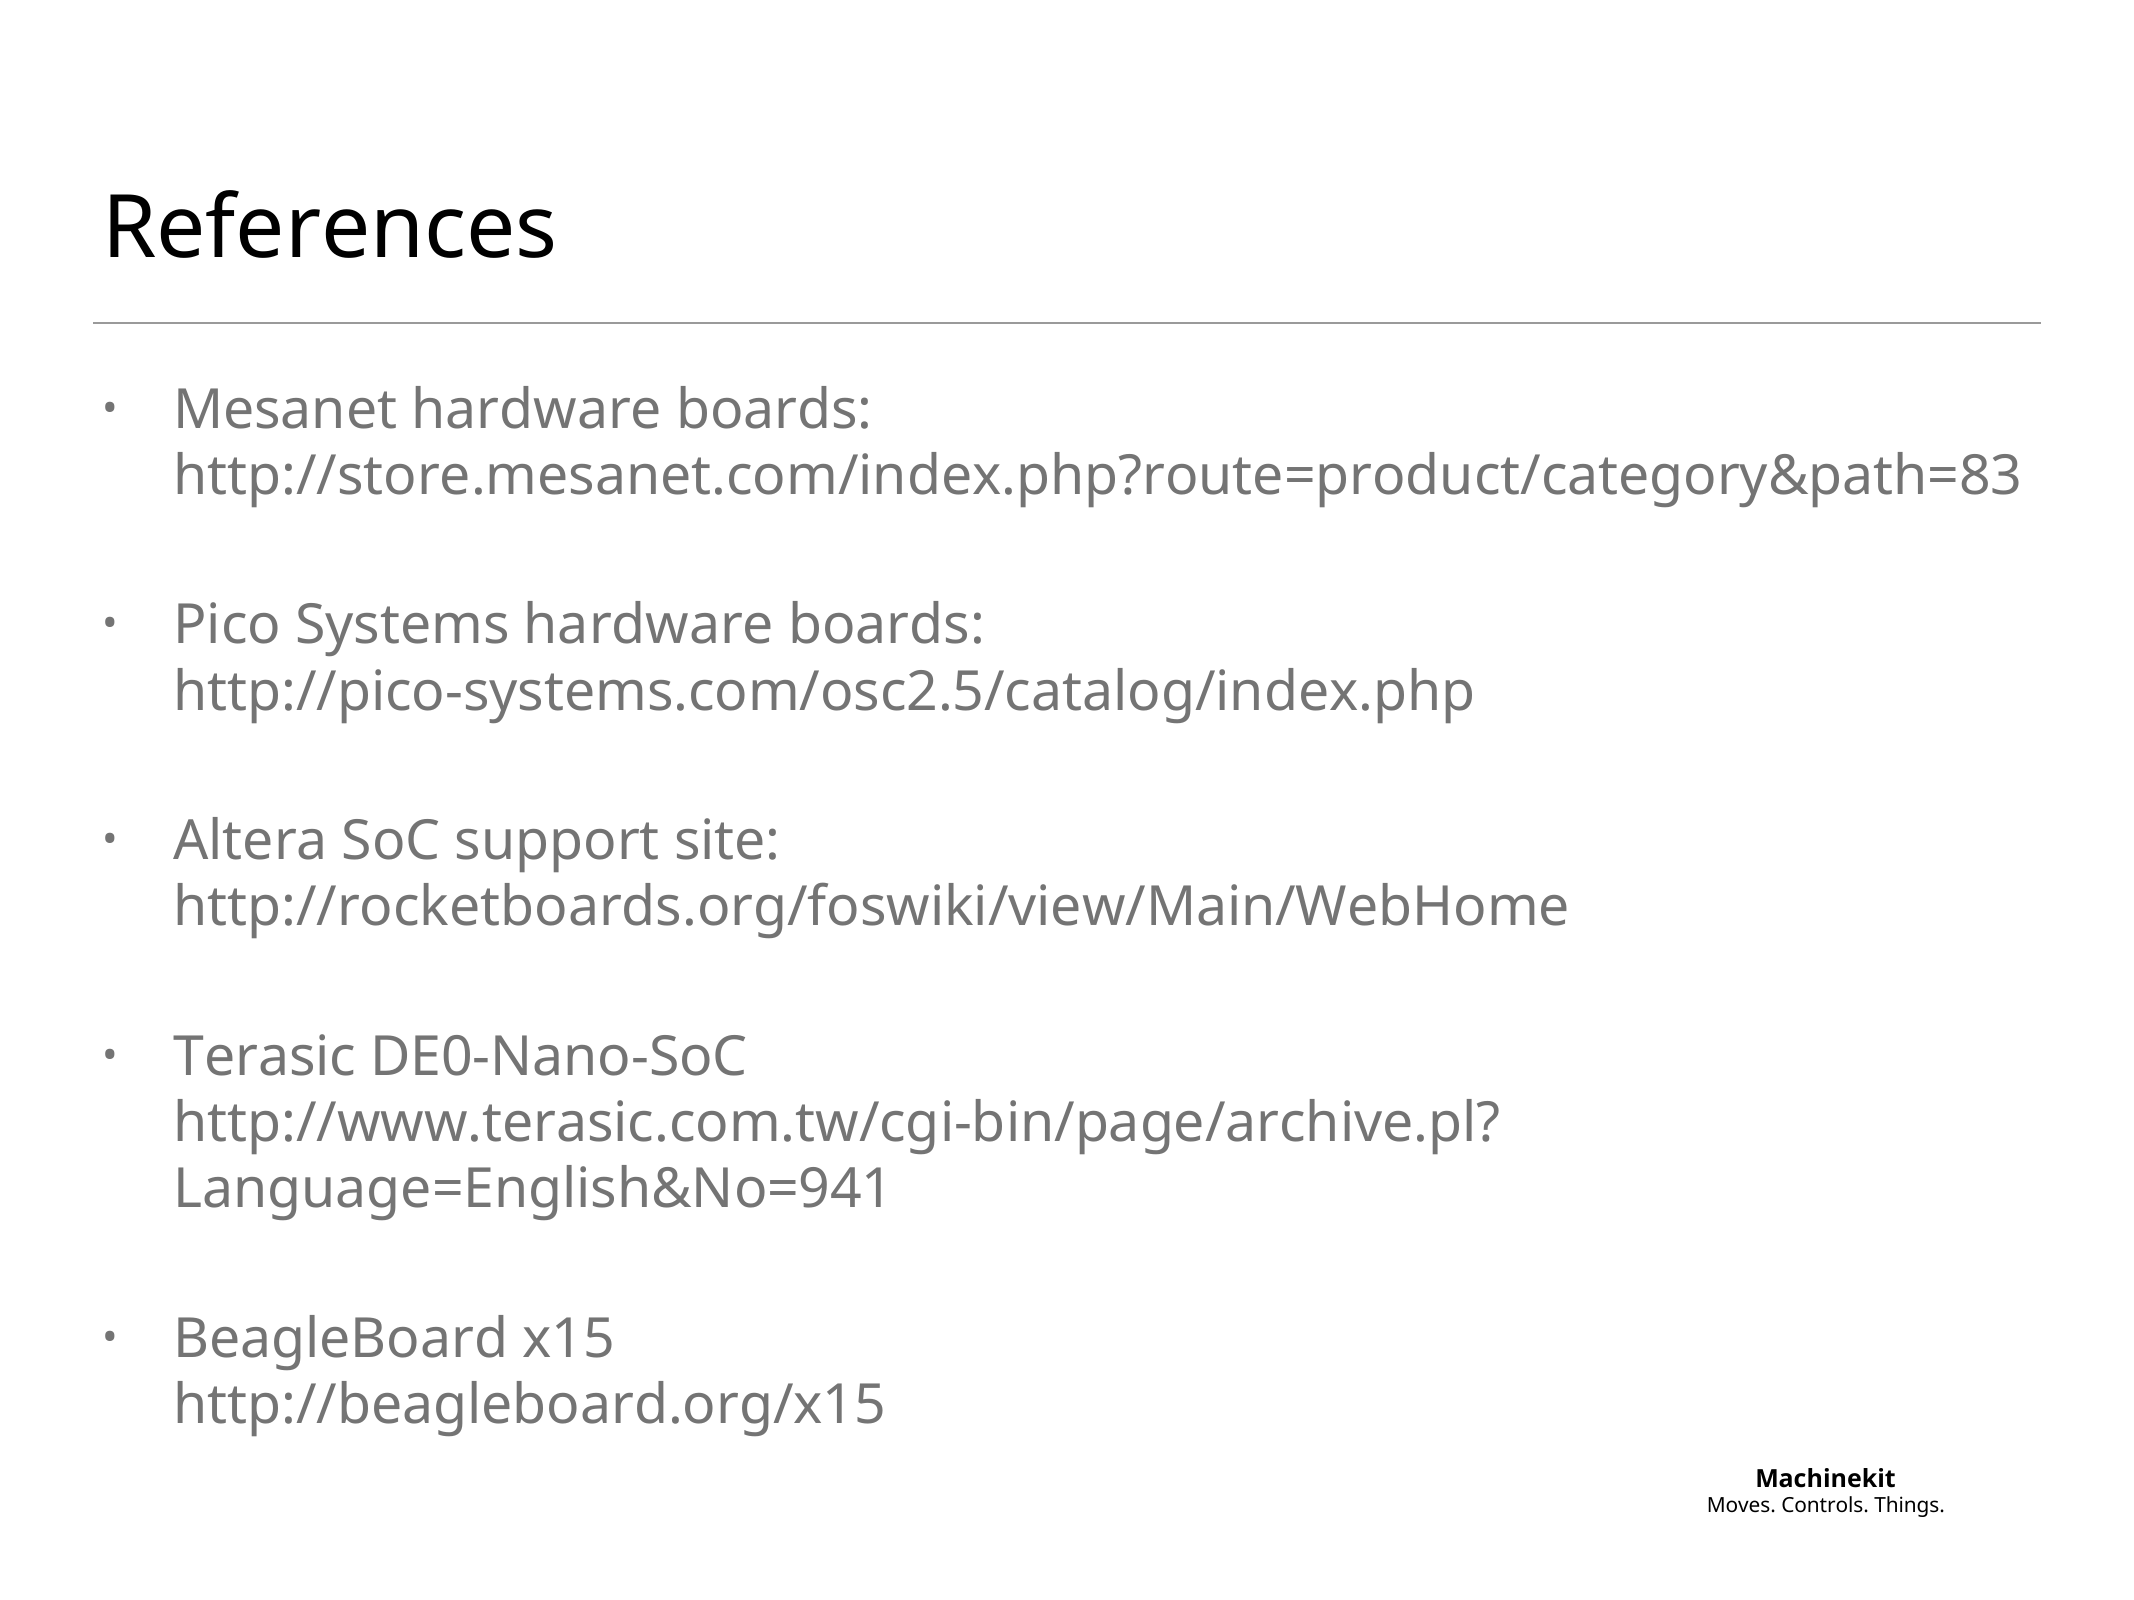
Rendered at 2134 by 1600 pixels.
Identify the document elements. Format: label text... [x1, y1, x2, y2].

list Mesanet hardware boards: http://store.mesanet.com/index.php?route=product/category&path=83 Pico Systems hardware boards: http://pico-systems.com/osc2.5/catalog/index.php Altera SoC support site: http://rocketboards.org/foswiki/view/Main/WebHome Terasic DE0-Nano-SoC http://www.terasic.com.tw/cgi-bin/page/archive.pl?Language=English&No=941 BeagleBoard x15 http://beagleboard.org/x15 [93, 364, 2040, 1459]
title References [93, 54, 2040, 284]
